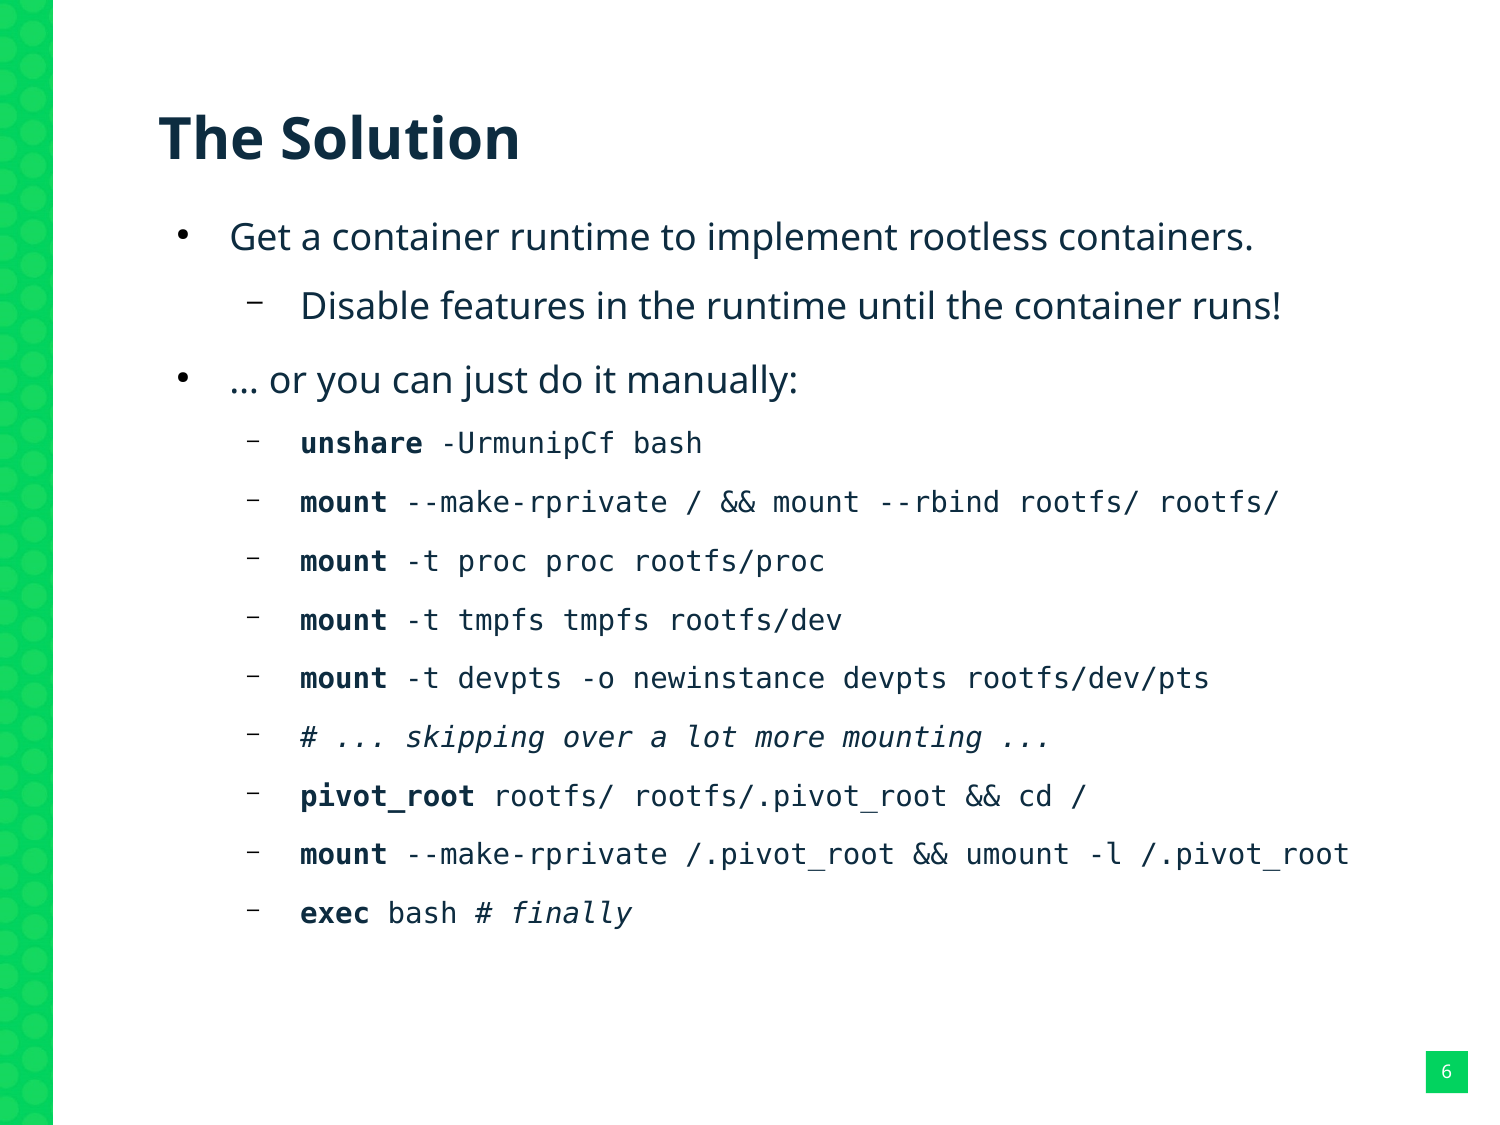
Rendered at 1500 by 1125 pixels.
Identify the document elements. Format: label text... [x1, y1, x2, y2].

list Get a container runtime to implement rootless containers. Disable features in the runtime until the container runs! … or you can just do it manually: unshare -UrmunipCf bash mount --make-rprivate / && mount --rbind rootfs/ rootfs/ mount -t proc proc rootfs/proc mount -t tmpfs tmpfs rootfs/dev mount -t devpts -o newinstance devpts rootfs/dev/pts # ... skipping over a lot more mounting ... pivot_root rootfs/ rootfs/.pivot_root && cd / mount --make-rprivate /.pivot_root && umount -l /.pivot_root exec bash # finally [143, 205, 1397, 1021]
text_box <number> [1425, 1051, 1468, 1094]
title The Solution [143, 94, 1397, 180]
picture [0, 0, 53, 1125]
